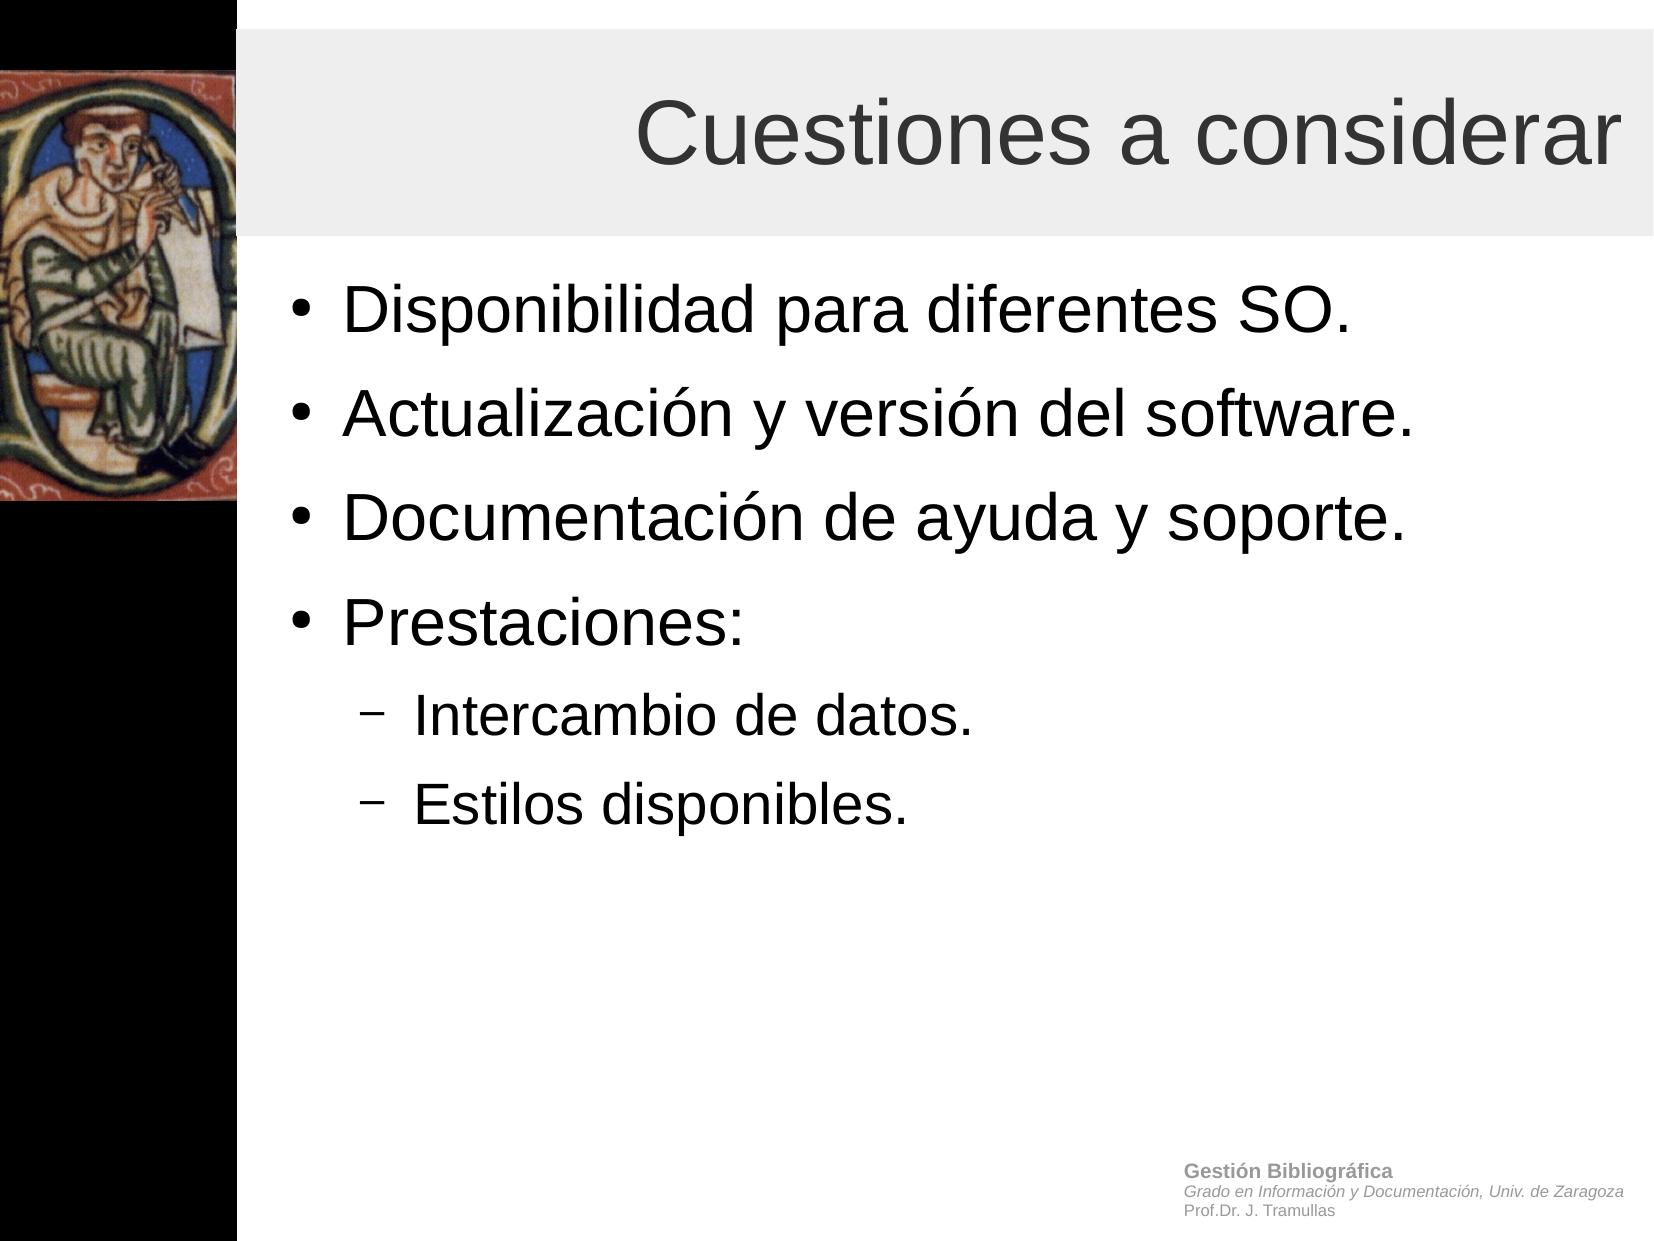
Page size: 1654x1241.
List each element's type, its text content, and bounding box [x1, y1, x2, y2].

picture [0, 70, 237, 501]
list Disponibilidad para diferentes SO. Actualización y versión del software. Documentación de ayuda y soporte. Prestaciones: Intercambio de datos. Estilos disponibles. [271, 271, 1619, 1134]
title Cuestiones a considerar [236, 29, 1654, 237]
